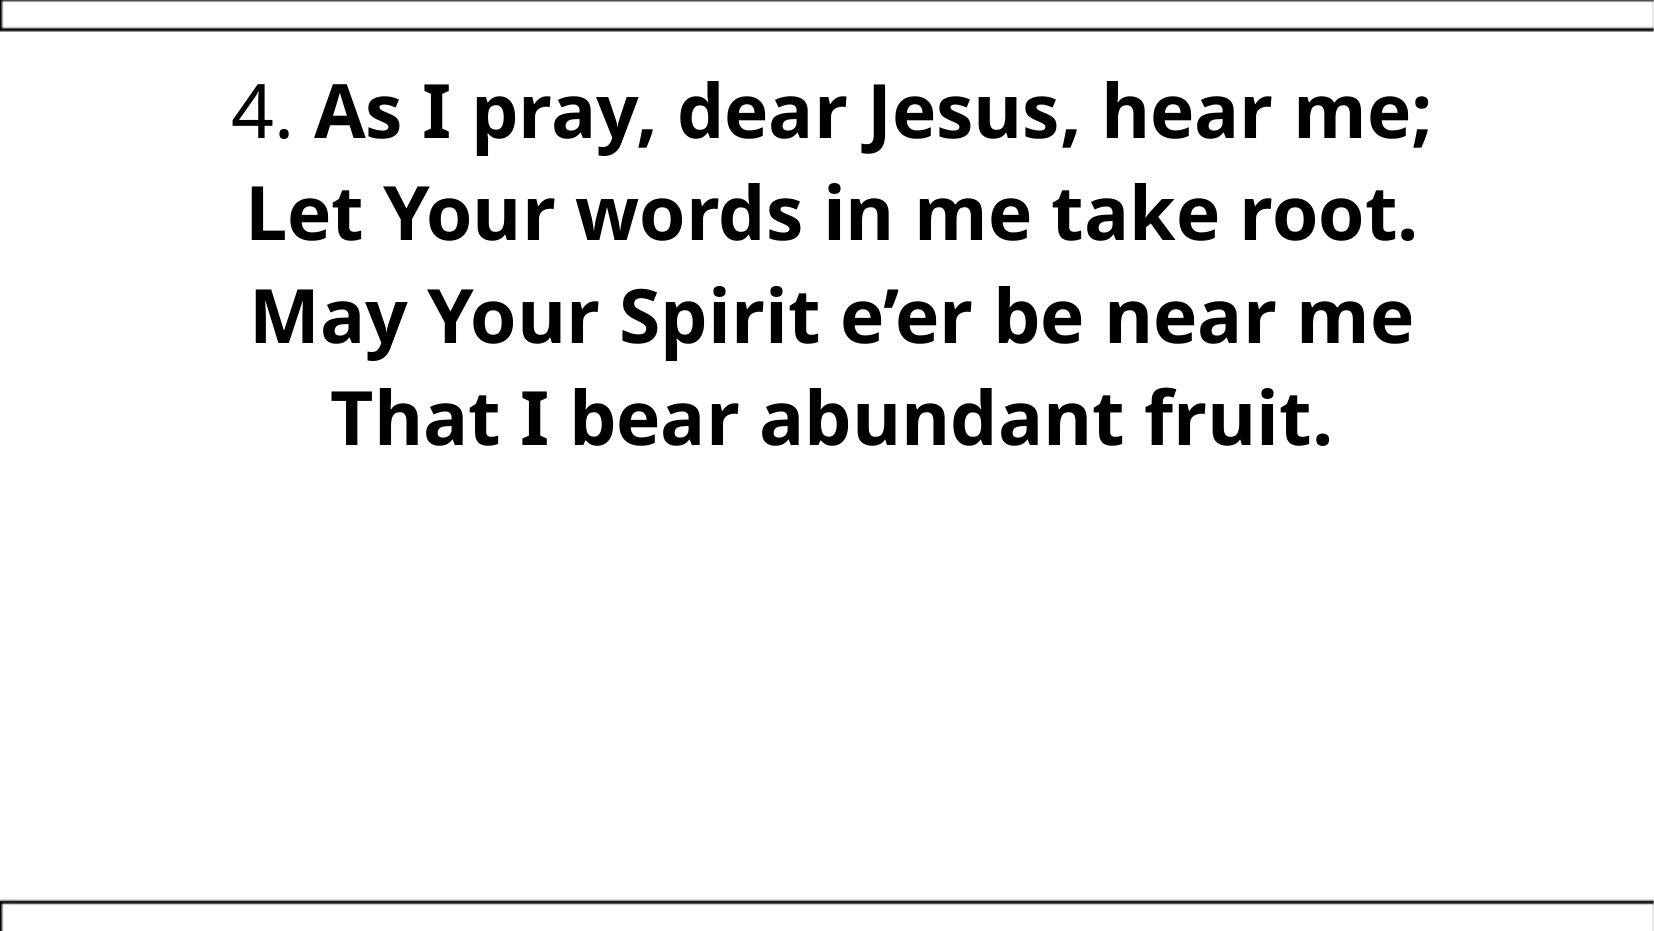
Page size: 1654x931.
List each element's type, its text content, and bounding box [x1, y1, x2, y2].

picture [0, 0, 1654, 931]
text_box 4. As I pray, dear Jesus, hear me; Let Your words in me take root. May Your Spirit e’er be near me That I bear abundant fruit. [105, 50, 1561, 466]
